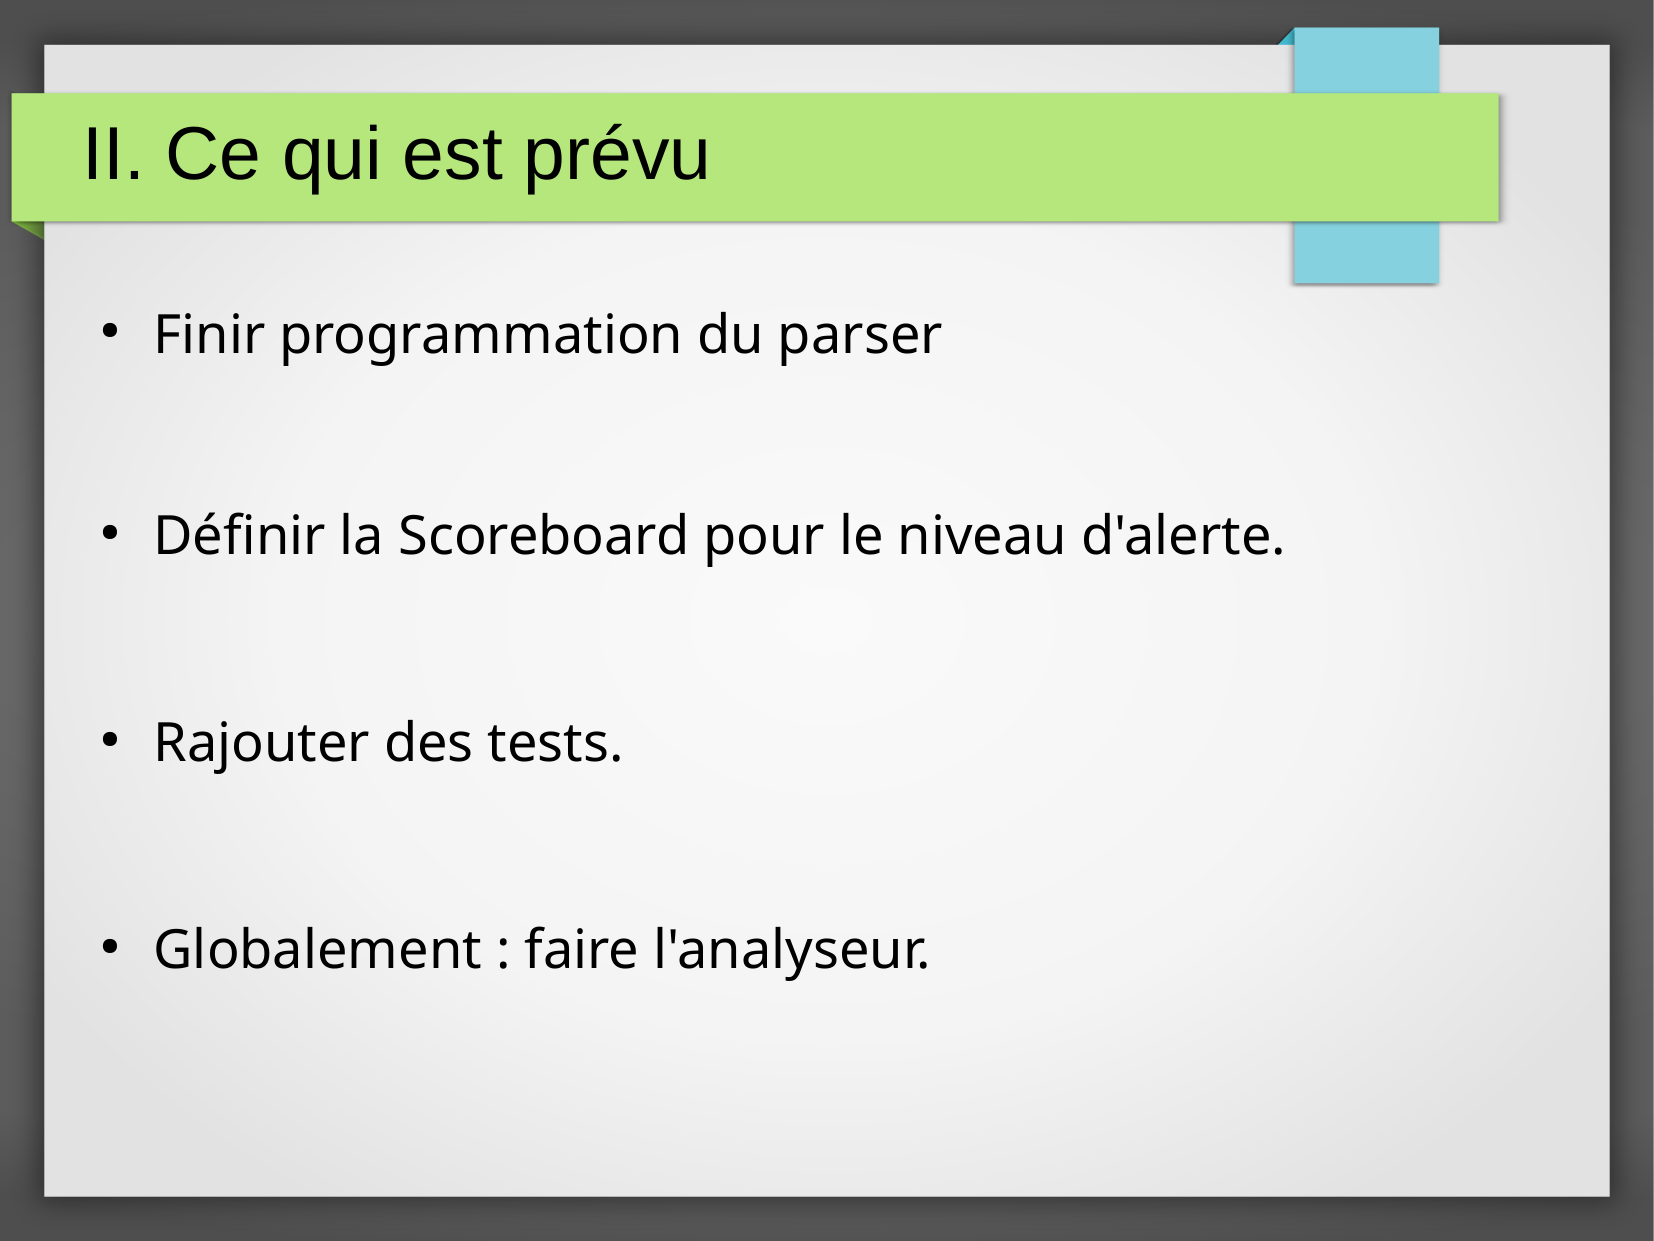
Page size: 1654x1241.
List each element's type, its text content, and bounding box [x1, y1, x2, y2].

picture [0, 0, 1654, 1241]
list Finir programmation du parser Définir la Scoreboard pour le niveau d'alerte. Rajouter des tests. Globalement : faire l'analyseur. [82, 295, 1571, 1015]
title II. Ce qui est prévu [82, 94, 1264, 213]
